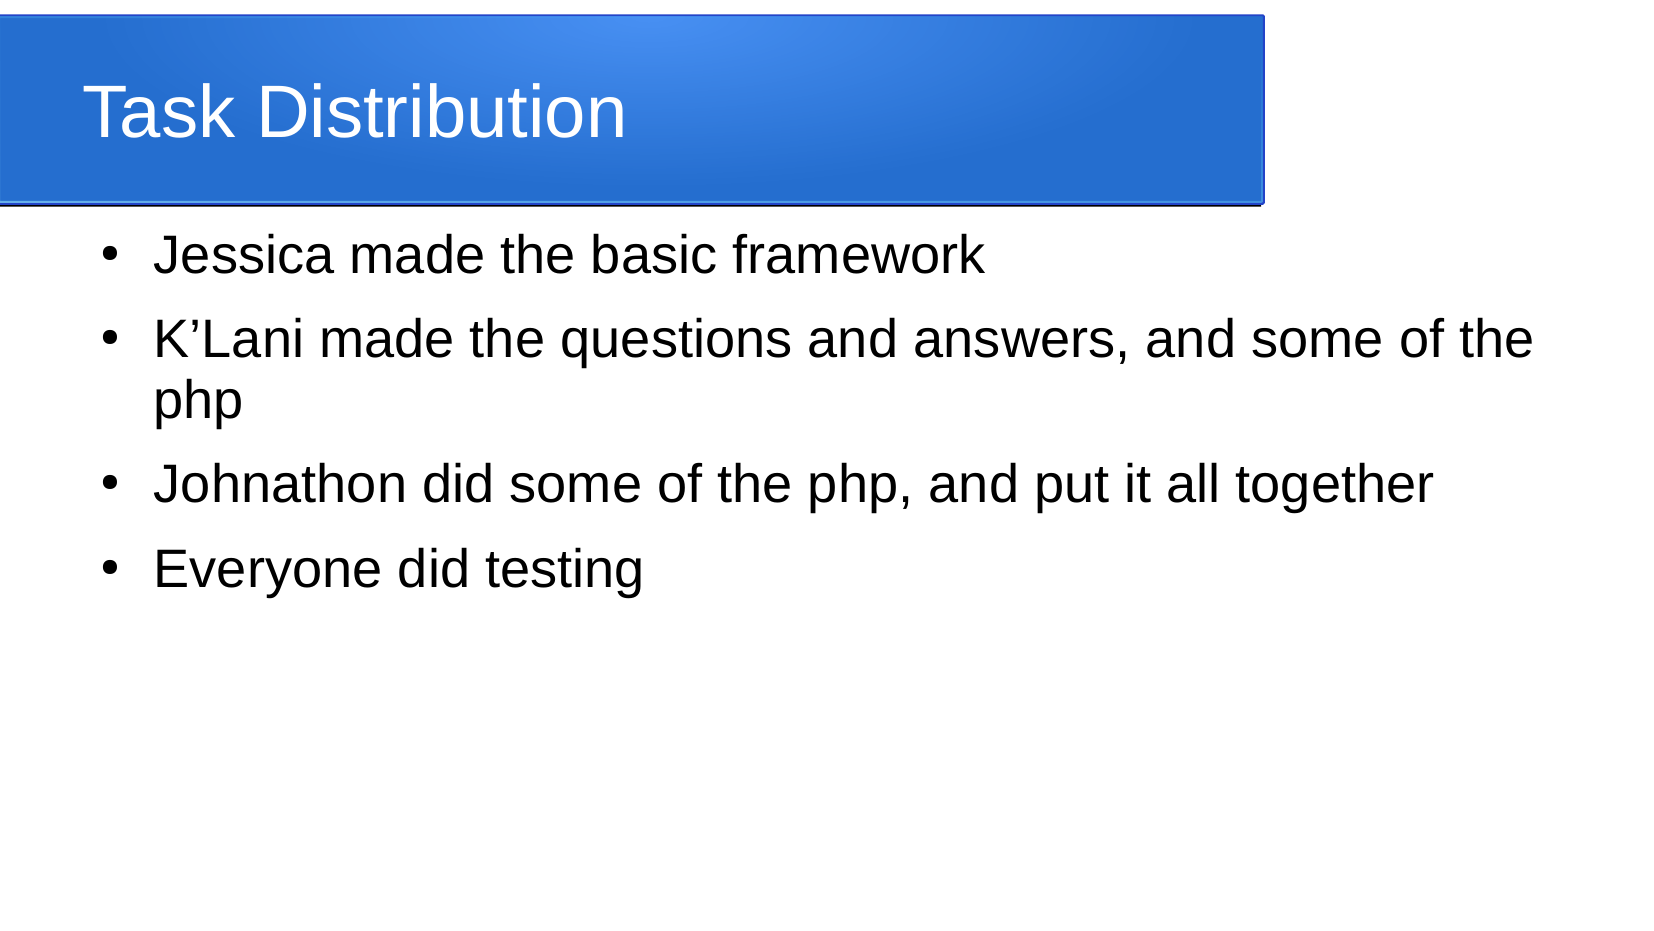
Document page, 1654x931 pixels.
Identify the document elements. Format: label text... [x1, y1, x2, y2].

title Task Distribution [82, 35, 1235, 189]
list Jessica made the basic framework K’Lani made the questions and answers, and some of the php Johnathon did some of the php, and put it all together Everyone did testing [82, 224, 1571, 764]
